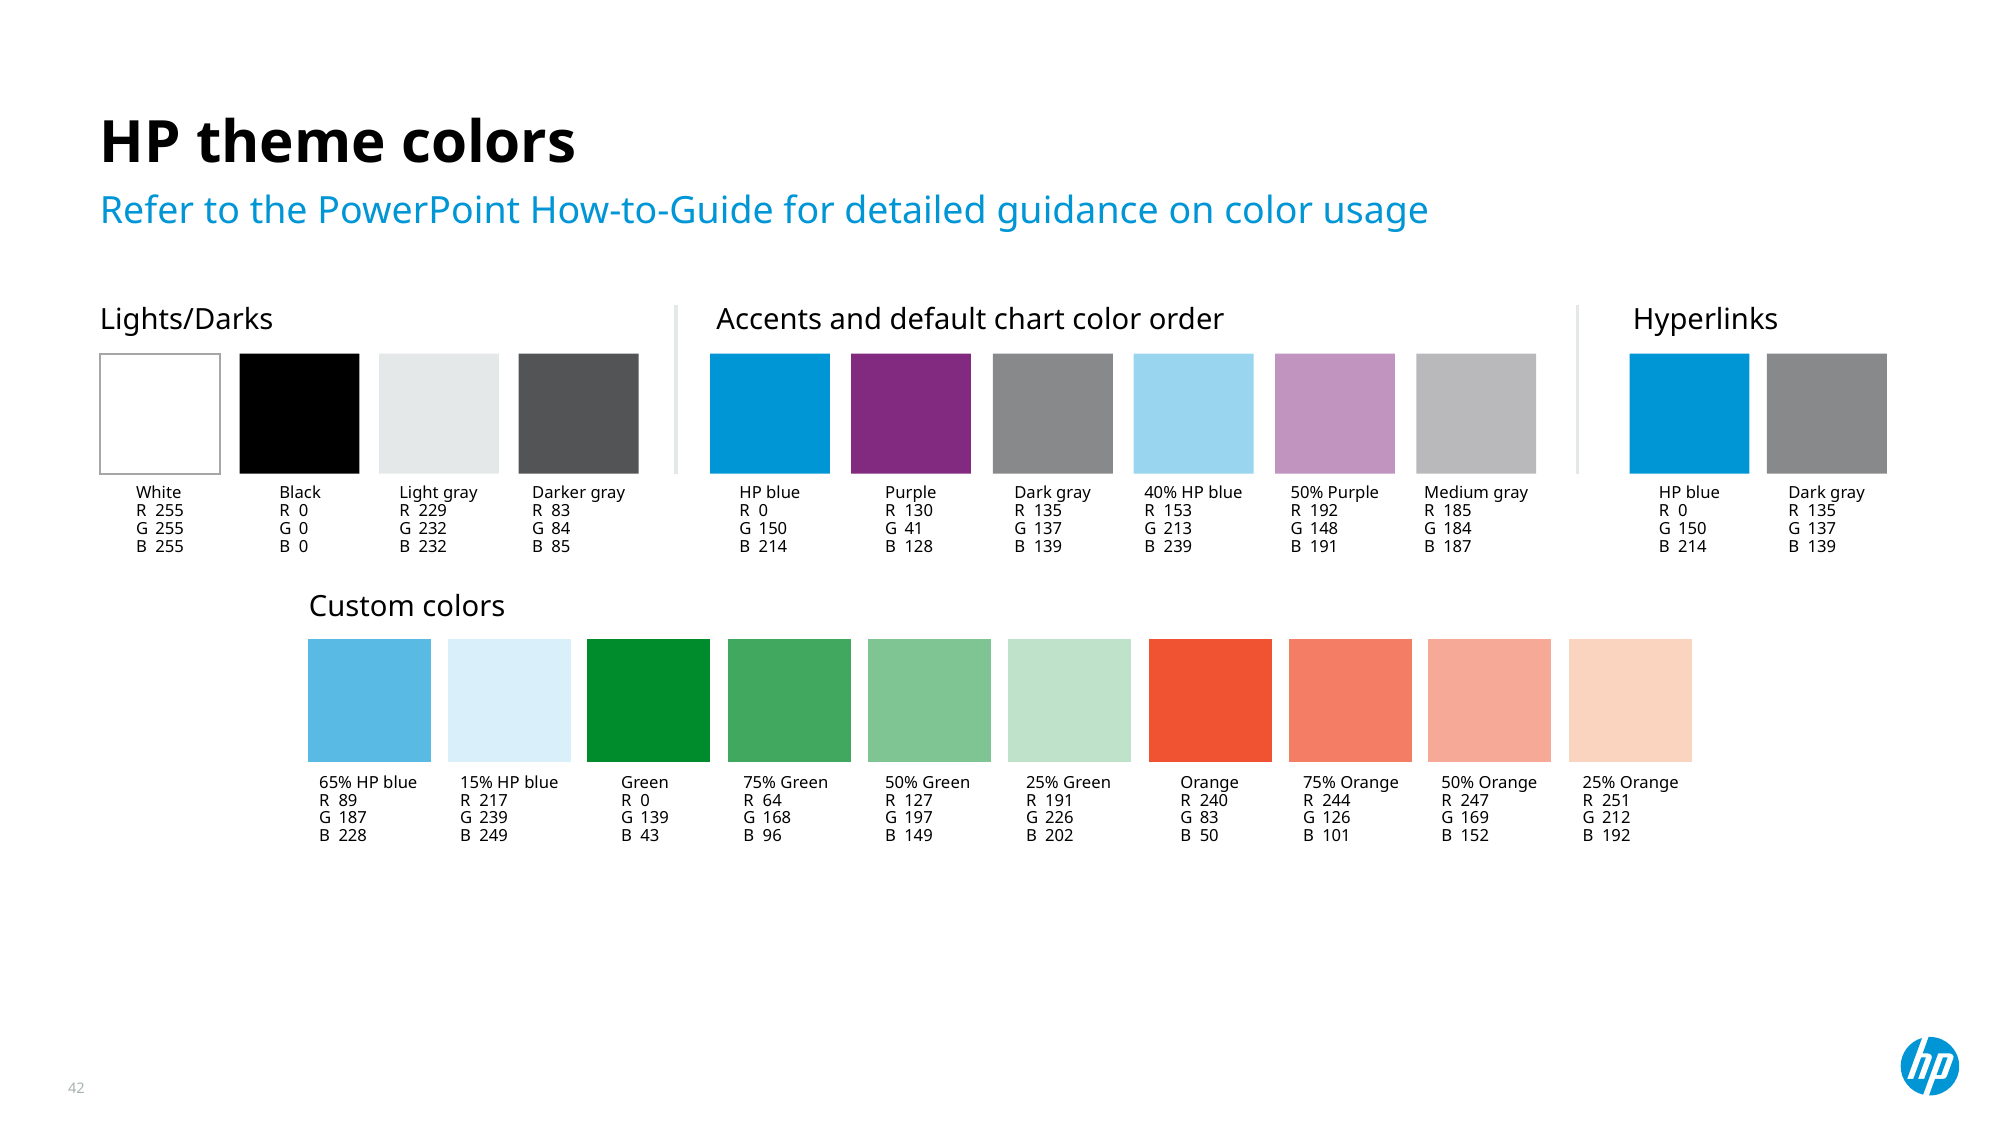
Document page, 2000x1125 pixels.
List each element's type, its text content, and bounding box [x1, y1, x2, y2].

text_box [1290, 640, 1411, 761]
text_box [1275, 353, 1395, 474]
list Refer to the PowerPoint How-to-Guide for detailed guidance on color usage [99, 186, 1900, 229]
text_box 65% HP blue R 89 G 187 B 228 [308, 773, 429, 850]
text_box [309, 640, 430, 761]
text_box [589, 640, 709, 761]
text_box [99, 353, 220, 474]
text_box Green R 0 G 139 B 43 [585, 773, 706, 850]
text_box [518, 353, 639, 474]
text_box Accents and default chart color order [716, 299, 1517, 350]
text_box Orange R 240 G 83 B 50 [1149, 773, 1270, 850]
text_box [1133, 353, 1254, 474]
text_box [1570, 640, 1691, 761]
text_box 15% HP blue R 217 G 239 B 249 [449, 773, 570, 850]
text_box 50% Purple R 192 G 148 B 191 [1275, 484, 1395, 561]
text_box Darker gray R 83 G 84 B 85 [518, 484, 639, 561]
text_box [1629, 353, 1750, 474]
title HP theme colors [99, 50, 1900, 175]
text_box [1150, 640, 1271, 761]
text_box White R 255 G 255 B 255 [99, 484, 220, 561]
text_box Purple R 130 G 41 B 128 [851, 484, 971, 561]
text_box HP blue R 0 G 150 B 214 [1629, 484, 1750, 561]
text_box 25% Green R 191 G 226 B 202 [1008, 773, 1129, 850]
text_box 50% Green R 127 G 197 B 149 [867, 773, 988, 850]
text_box HP blue R 0 G 150 B 214 [710, 484, 830, 561]
text_box Light gray R 229 G 232 B 232 [378, 484, 499, 561]
text_box Hyperlinks [1632, 299, 1900, 350]
text_box Black R 0 G 0 B 0 [240, 484, 361, 561]
text_box Medium gray R 185 G 184 B 187 [1416, 484, 1537, 561]
slide_number <number> [34, 1062, 85, 1099]
text_box 75% Green R 64 G 168 B 96 [726, 773, 846, 850]
text_box [992, 353, 1113, 474]
text_box 40% HP blue R 153 G 213 B 239 [1133, 484, 1254, 561]
text_box Custom colors [309, 587, 1109, 638]
text_box [1009, 640, 1130, 761]
text_box [869, 640, 990, 761]
text_box [1416, 353, 1537, 474]
text_box Dark gray R 135 G 137 B 139 [992, 484, 1113, 561]
text_box [710, 353, 830, 474]
text_box 25% Orange R 251 G 212 B 192 [1570, 773, 1691, 850]
text_box 75% Orange R 244 G 126 B 101 [1291, 773, 1412, 850]
text_box [851, 353, 971, 474]
text_box Dark gray R 135 G 137 B 139 [1766, 484, 1887, 561]
text_box [239, 353, 360, 474]
text_box [1766, 353, 1887, 474]
text_box Lights/Darks [99, 299, 434, 350]
text_box [1430, 640, 1550, 761]
text_box [449, 640, 570, 761]
text_box [379, 353, 499, 474]
text_box [729, 640, 850, 761]
text_box 50% Orange R 247 G 169 B 152 [1429, 773, 1550, 850]
